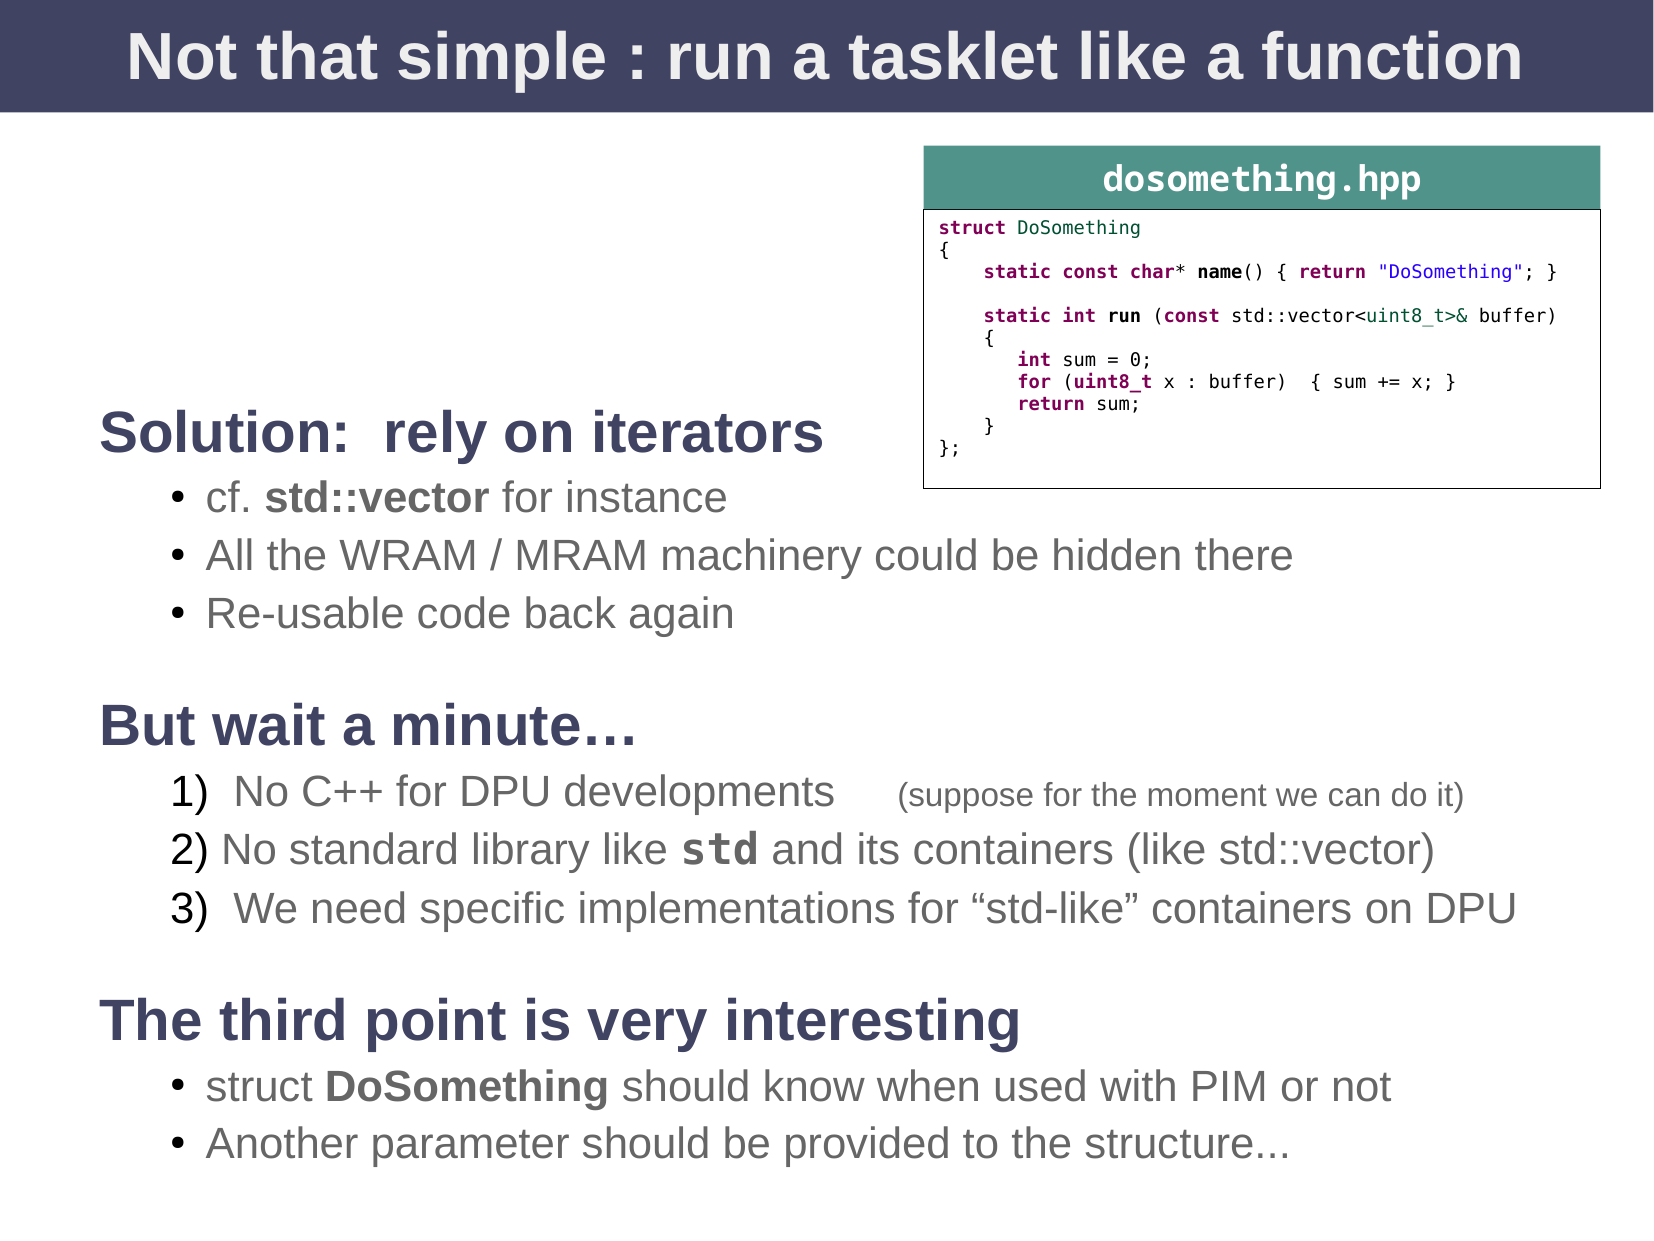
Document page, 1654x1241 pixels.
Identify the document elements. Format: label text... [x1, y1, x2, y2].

text_box Solution: rely on iterators cf. std::vector for instance All the WRAM / MRAM machinery could be hidden there Re-usable code back again But wait a minute… No C++ for DPU developments (suppose for the moment we can do it) No standard library like std and its containers (like std::vector) We need specific implementations for “std-like” containers on DPU The third point is very interesting struct DoSomething should know when used with PIM or not Another parameter should be provided to the structure... [84, 392, 1613, 1234]
text_box struct DoSomething { static const char* name() { return "DoSomething"; } static int run (const std::vector<uint8_t>& buffer) { int sum = 0; for (uint8_t x : buffer) { sum += x; } return sum; } }; [923, 210, 1601, 392]
text_box dosomething.hpp [923, 145, 1601, 210]
text_box Not that simple : run a tasklet like a function [0, 0, 1654, 113]
